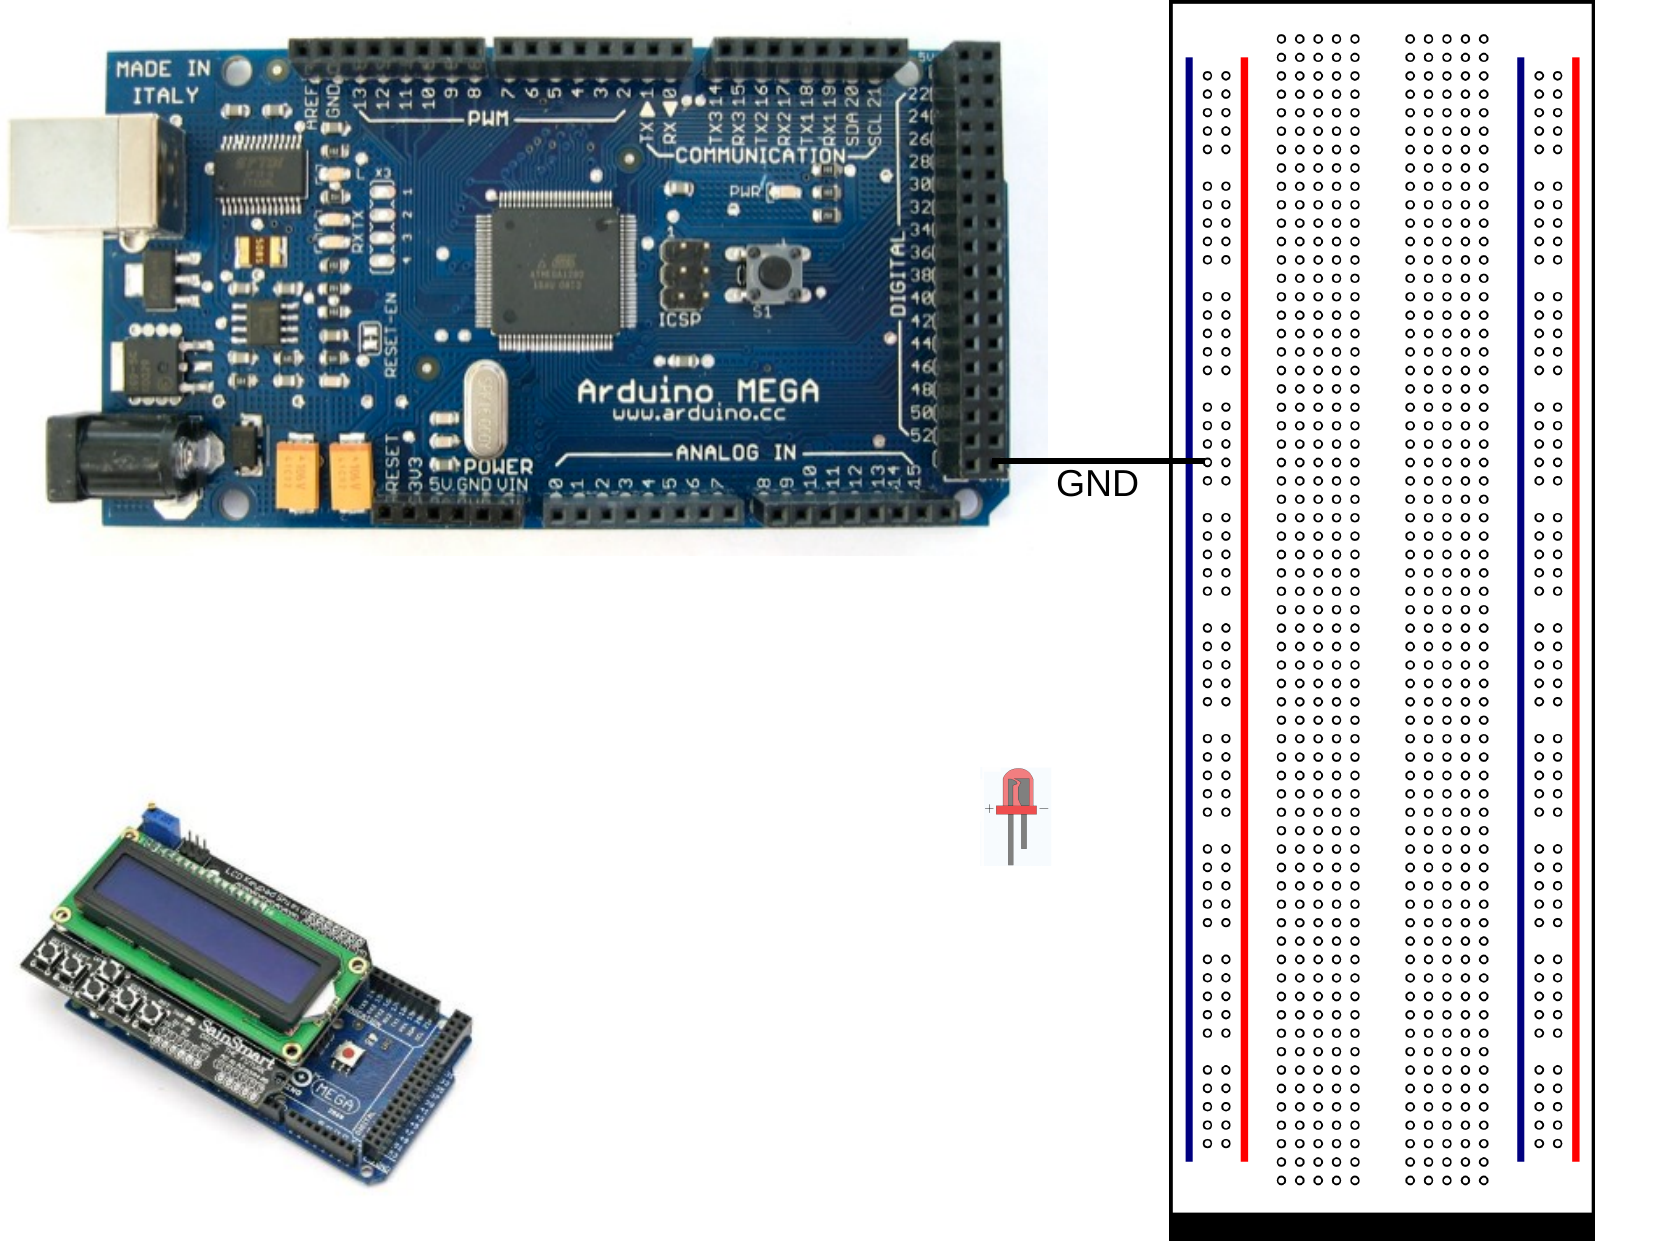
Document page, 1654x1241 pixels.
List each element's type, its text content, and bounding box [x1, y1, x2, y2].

picture [0, 755, 485, 1241]
text_box GND [1041, 454, 1155, 512]
picture [0, 9, 1048, 556]
picture [1169, 0, 1595, 1241]
picture [980, 767, 1052, 866]
